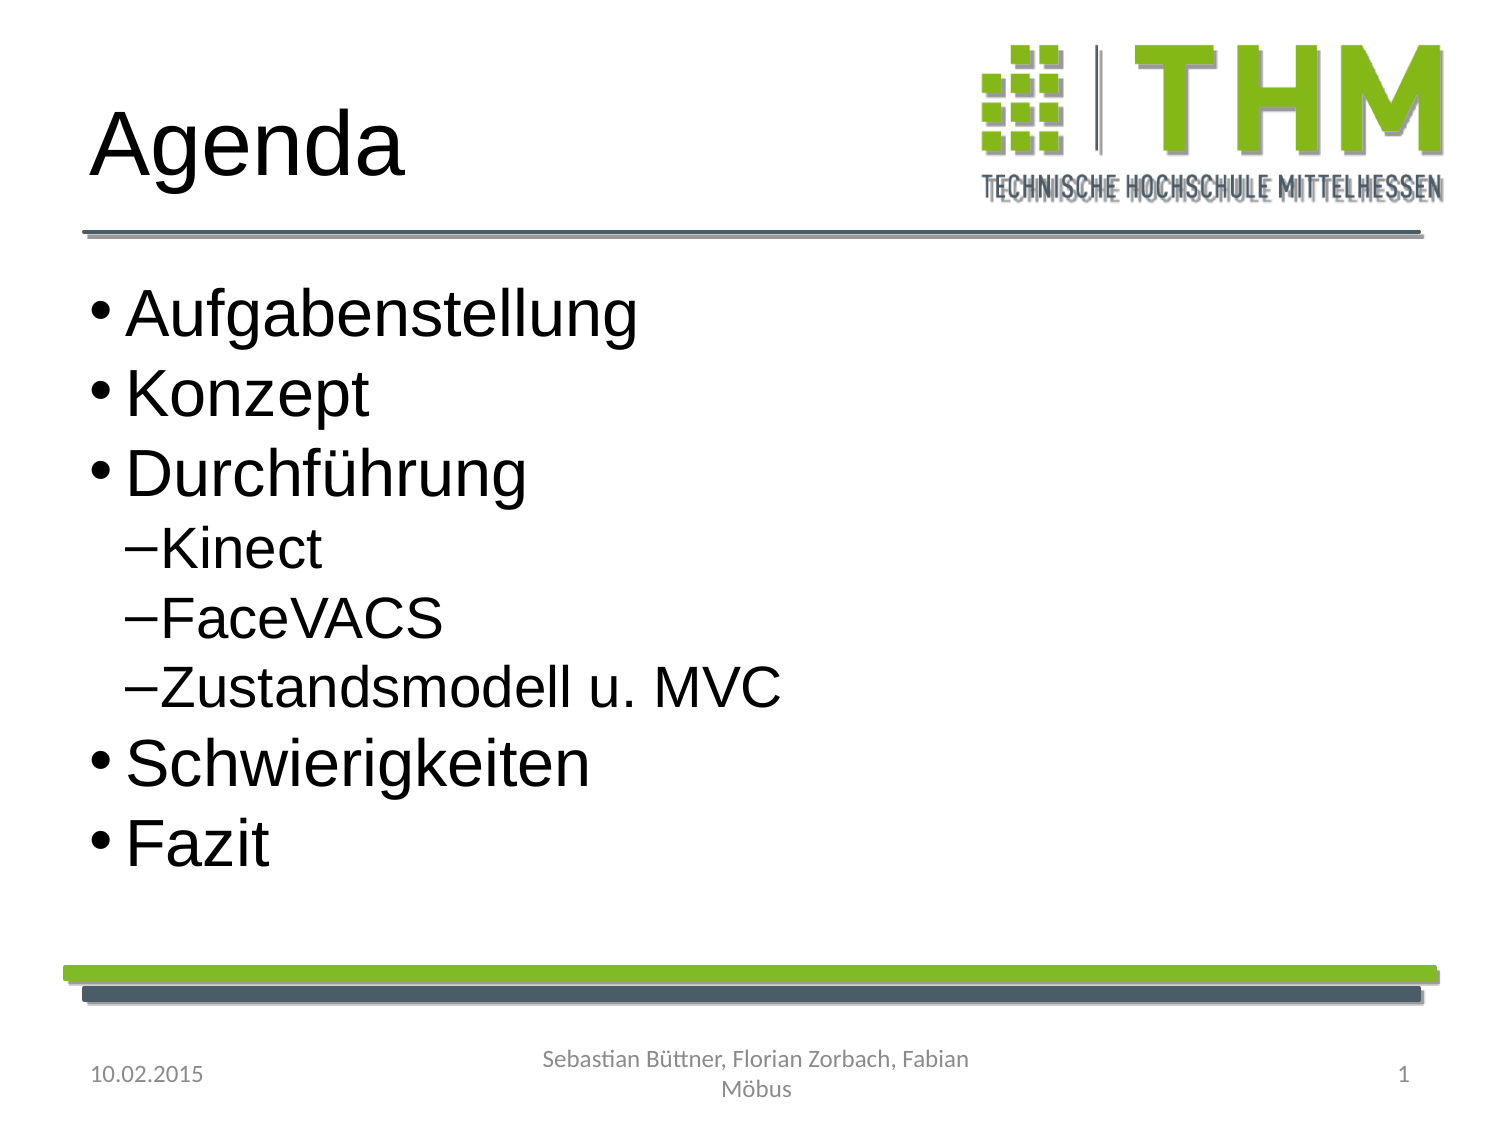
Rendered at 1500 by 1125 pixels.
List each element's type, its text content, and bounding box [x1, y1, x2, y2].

text_box 10.02.2015 [74, 1042, 425, 1103]
text_box Aufgabenstellung Konzept Durchführung Kinect FaceVACS Zustandsmodell u. MVC Schwierigkeiten Fazit [75, 262, 1425, 976]
picture [974, 30, 1448, 208]
text_box 1 [1074, 1042, 1425, 1103]
text_box Agenda [75, 45, 1425, 233]
text_box Sebastian Büttner, Florian Zorbach, Fabian Möbus [490, 1042, 1023, 1103]
